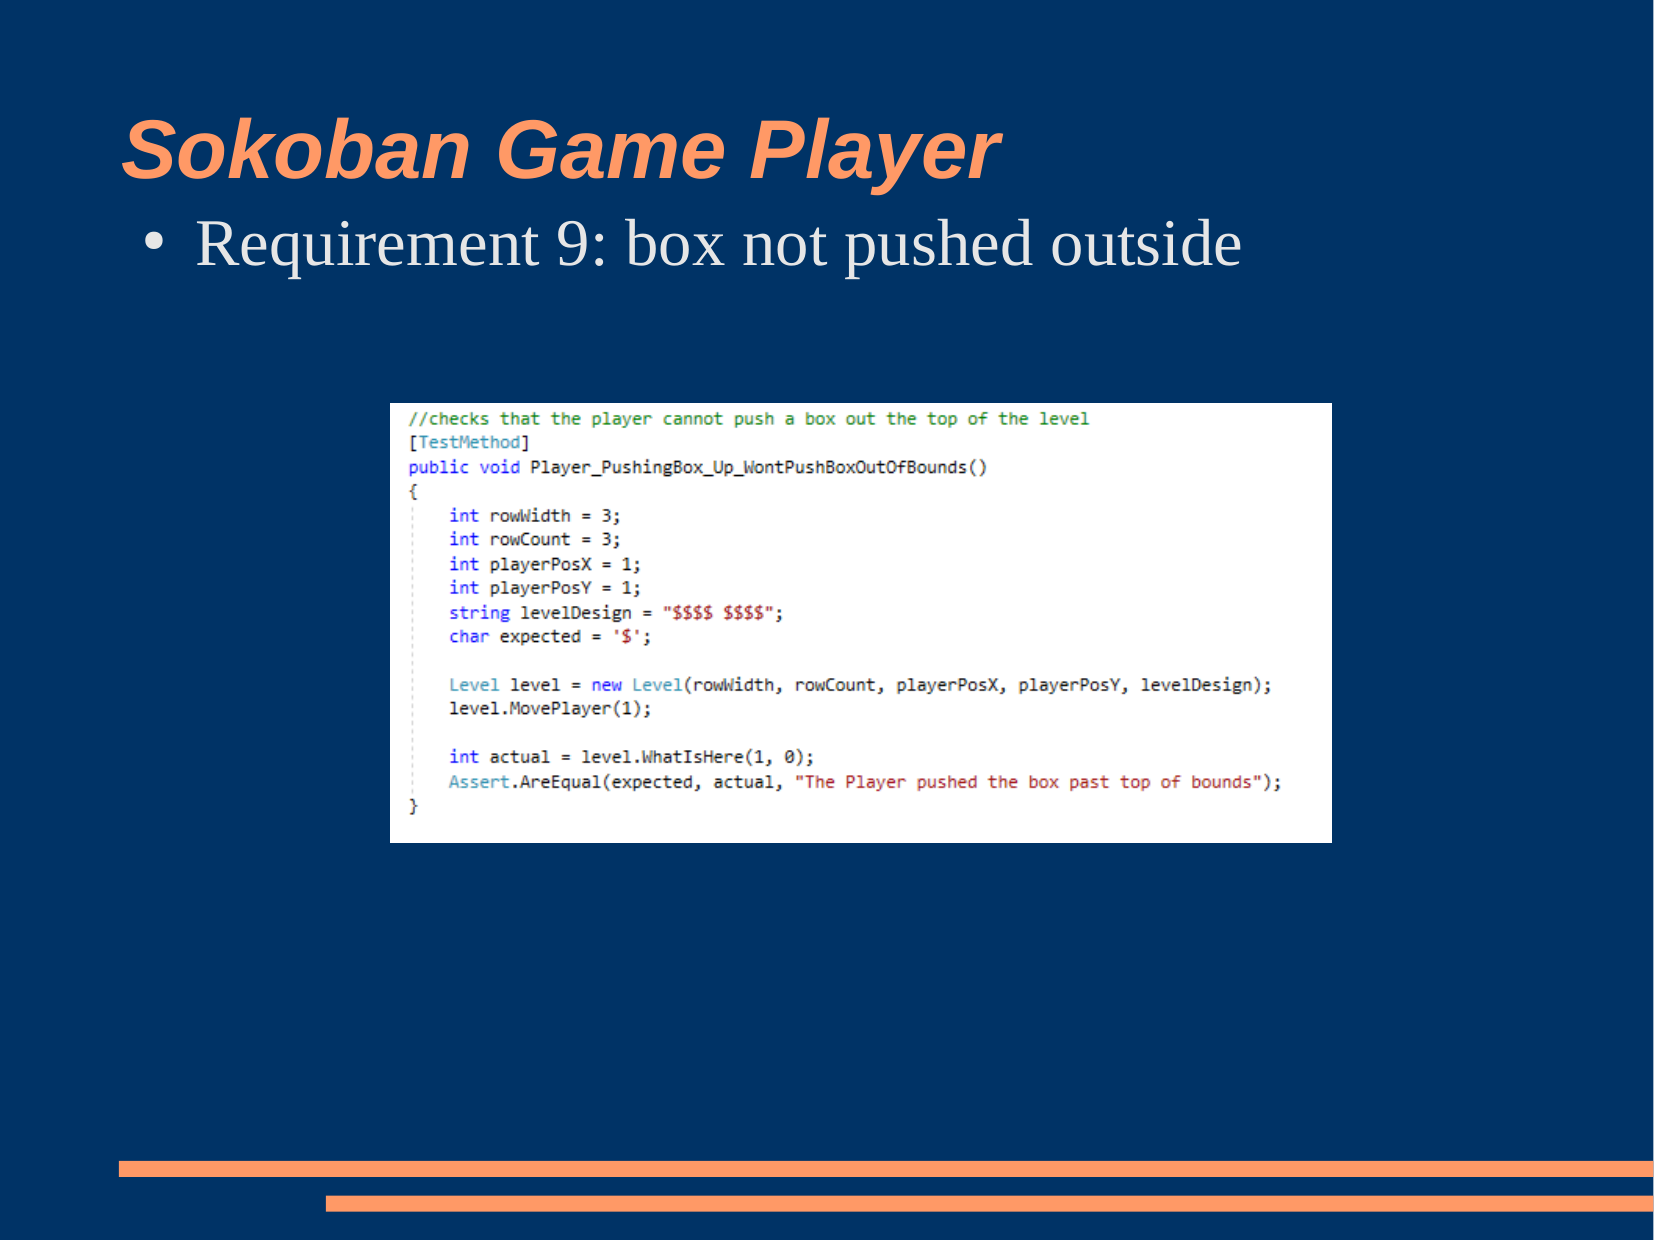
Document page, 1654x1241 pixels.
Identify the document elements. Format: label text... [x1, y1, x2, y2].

picture [390, 403, 1332, 843]
list Requirement 9: box not pushed outside [106, 205, 1546, 1016]
title Sokoban Game Player [121, 46, 1534, 205]
